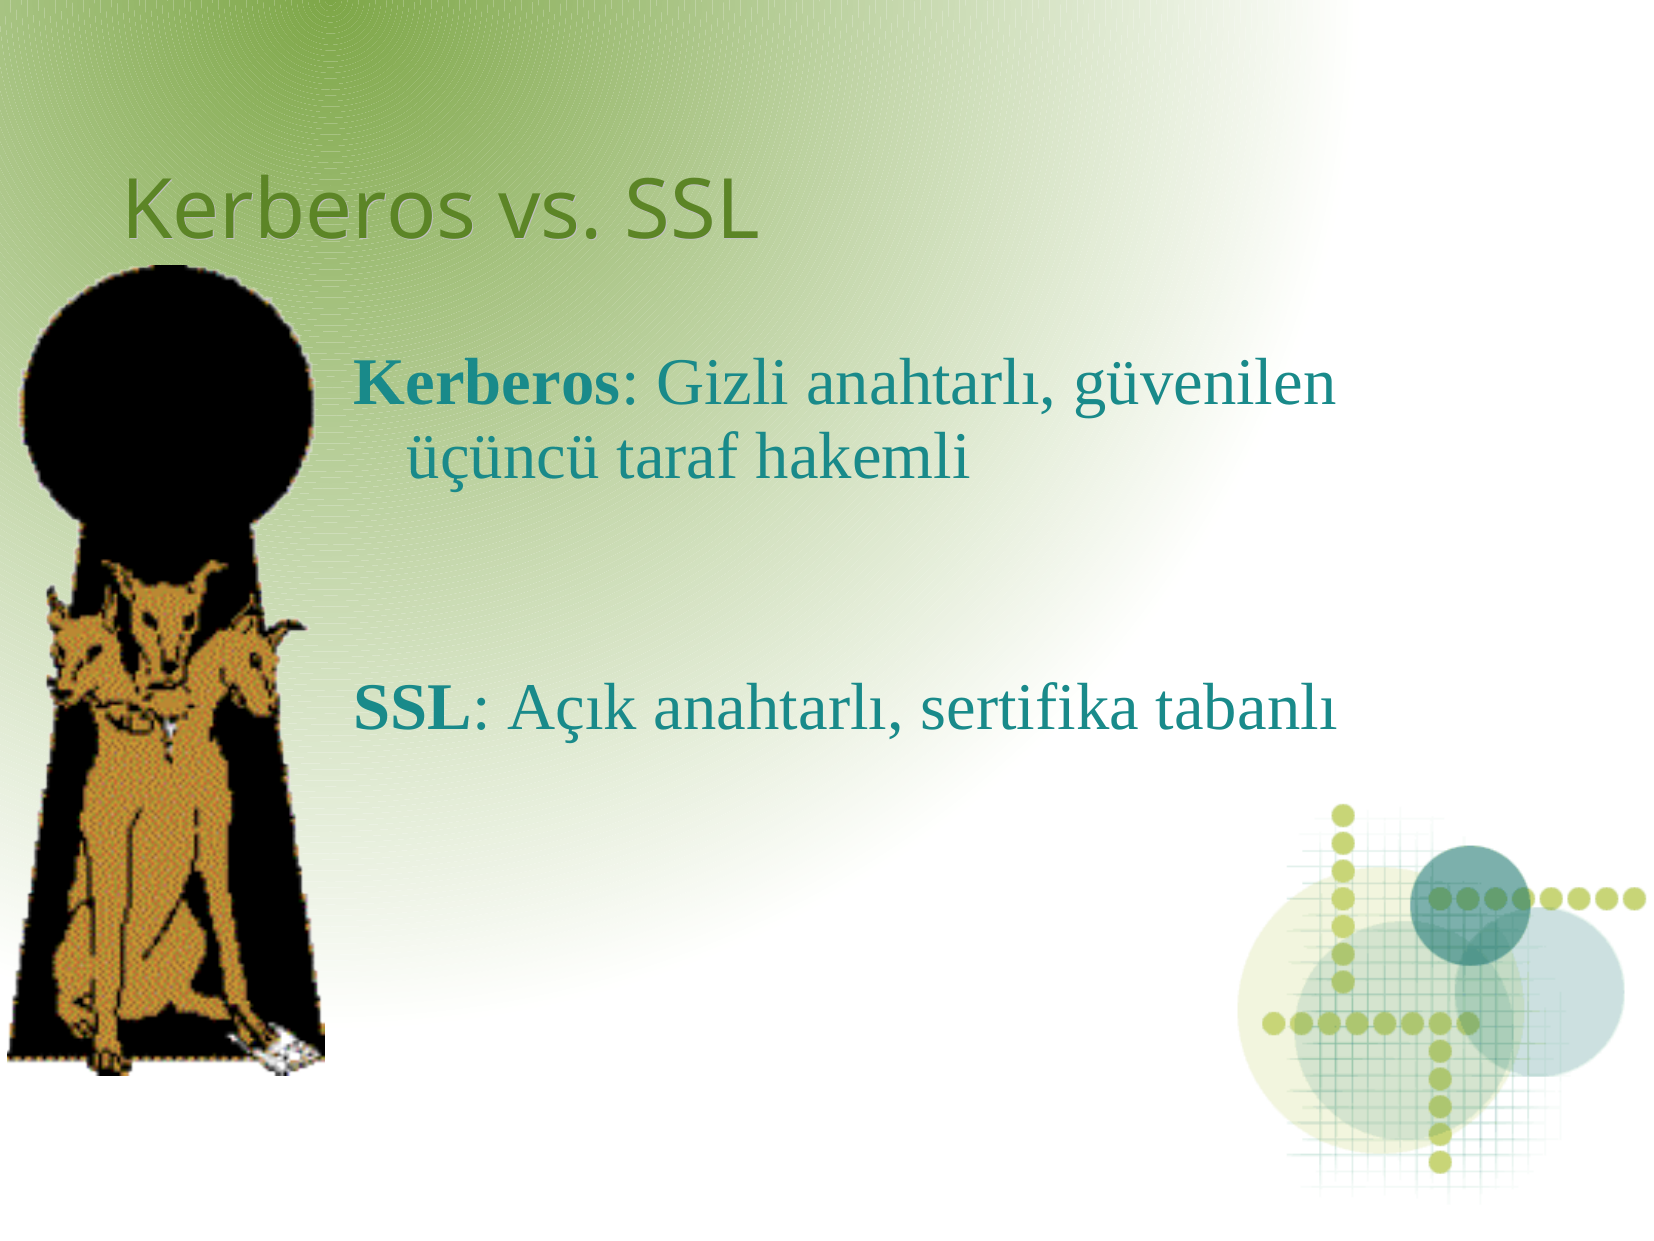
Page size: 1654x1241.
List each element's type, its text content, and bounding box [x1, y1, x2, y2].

picture [1224, 792, 1654, 1211]
picture [7, 265, 325, 1076]
title Kerberos vs. SSL [121, 102, 1534, 311]
list Kerberos: Gizli anahtarlı, güvenilen üçüncü taraf hakemli SSL: Açık anahtarlı, sertifika tabanlı [335, 344, 1534, 1127]
